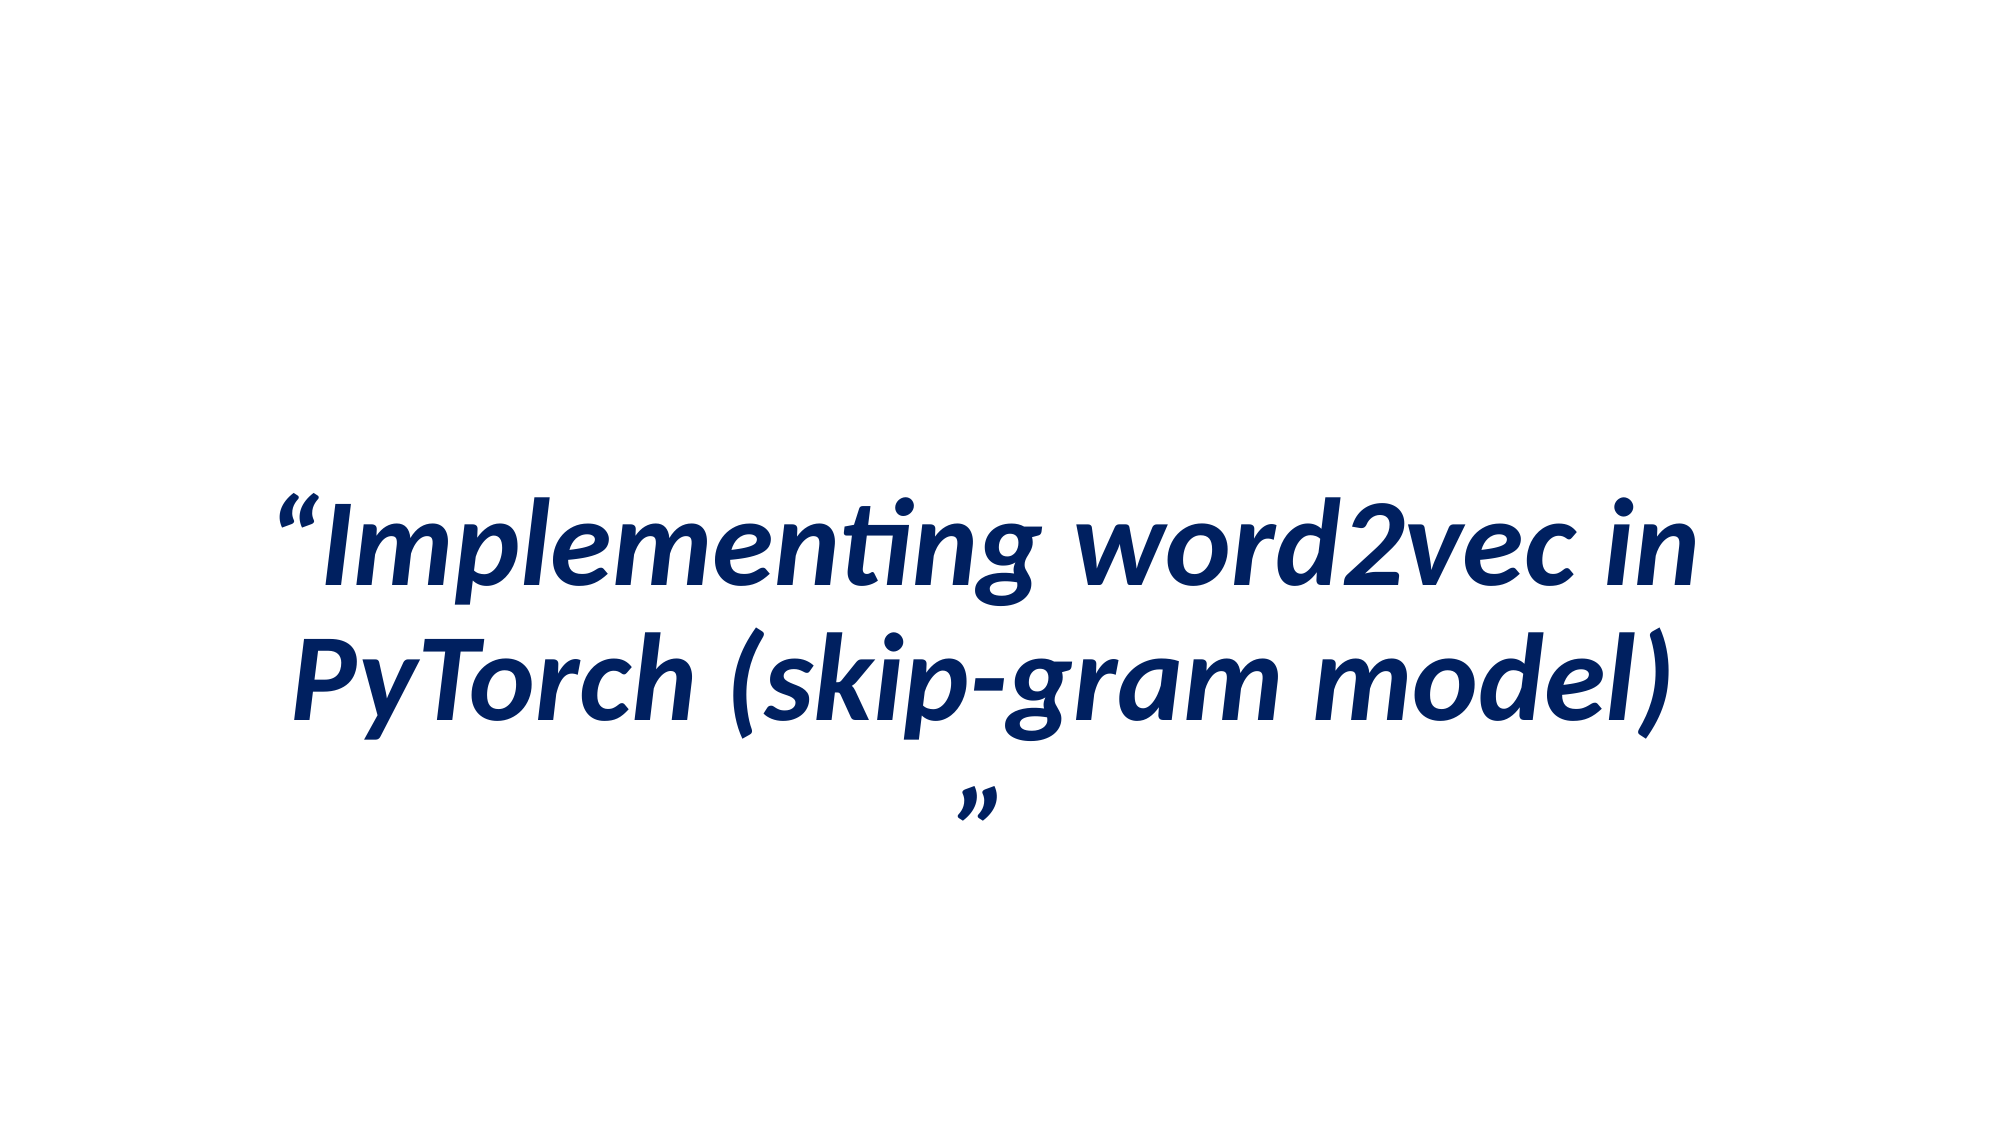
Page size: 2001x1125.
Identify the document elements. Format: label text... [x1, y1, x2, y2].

list “Implementing word2vec in PyTorch (skip-gram model) ” [105, 299, 1863, 1014]
